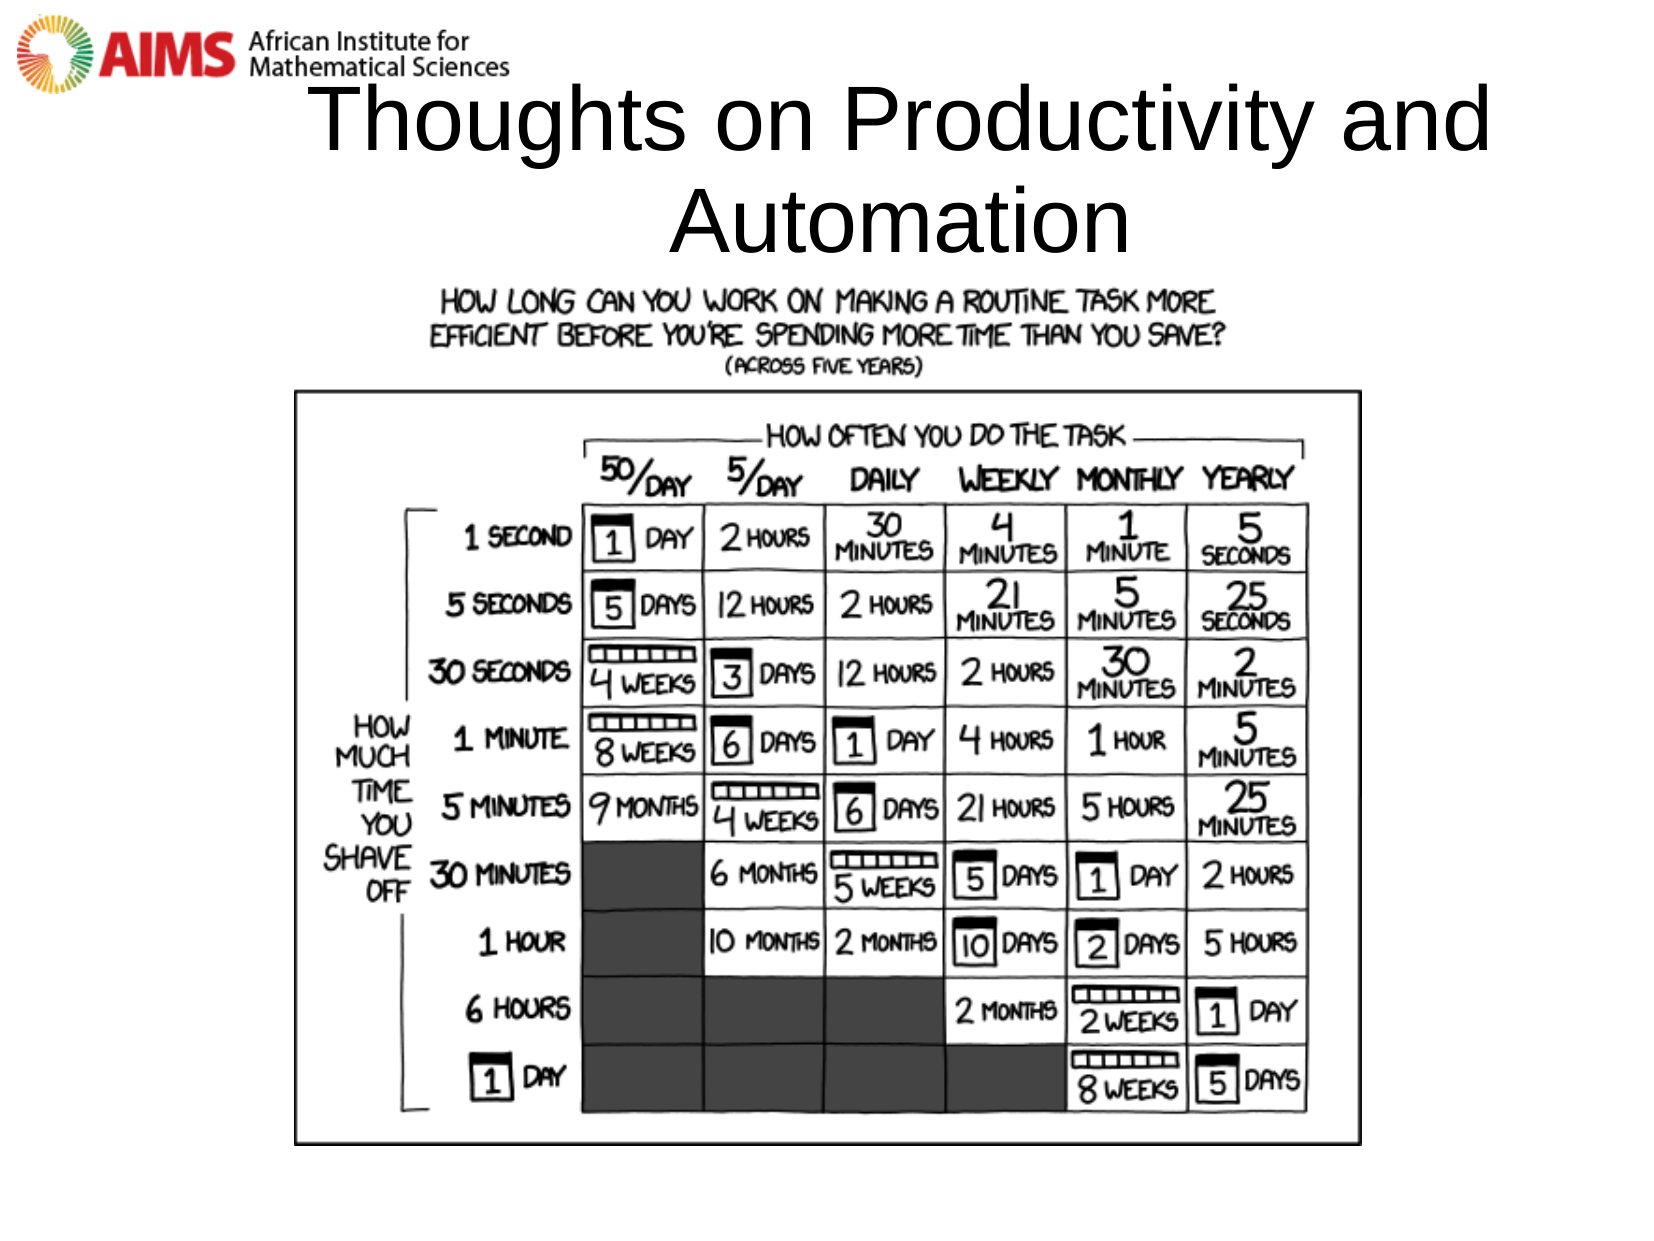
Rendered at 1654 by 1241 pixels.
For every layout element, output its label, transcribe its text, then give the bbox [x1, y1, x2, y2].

title Thoughts on Productivity and Automation [231, 60, 1572, 282]
picture [17, 14, 511, 94]
picture [294, 278, 1362, 1146]
